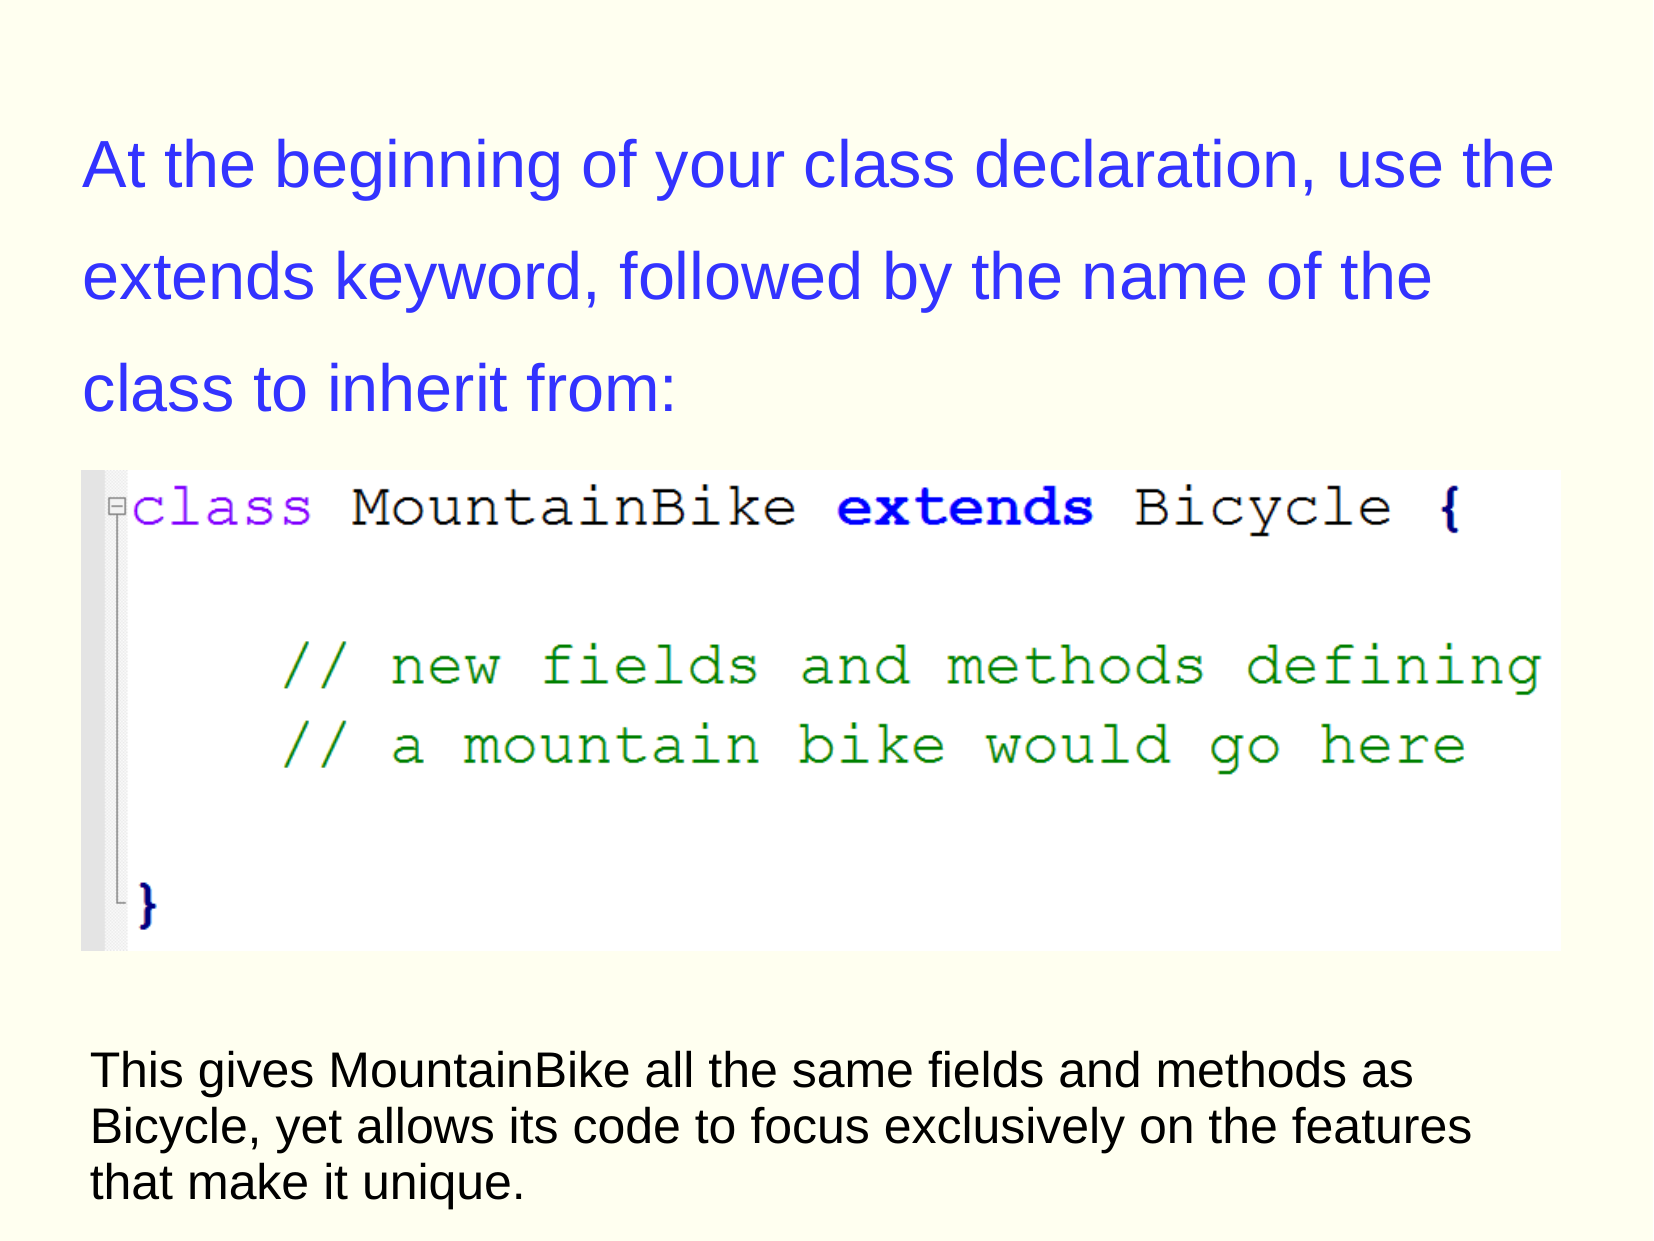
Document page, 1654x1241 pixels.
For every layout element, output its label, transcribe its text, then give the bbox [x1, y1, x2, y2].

picture [81, 470, 1561, 951]
text_box This gives MountainBike all the same fields and methods as Bicycle, yet allows its code to focus exclusively on the features that make it unique. [75, 1035, 1576, 1218]
list At the beginning of your class declaration, use the extends keyword, followed by the name of the class to inherit from: [82, 89, 1571, 433]
